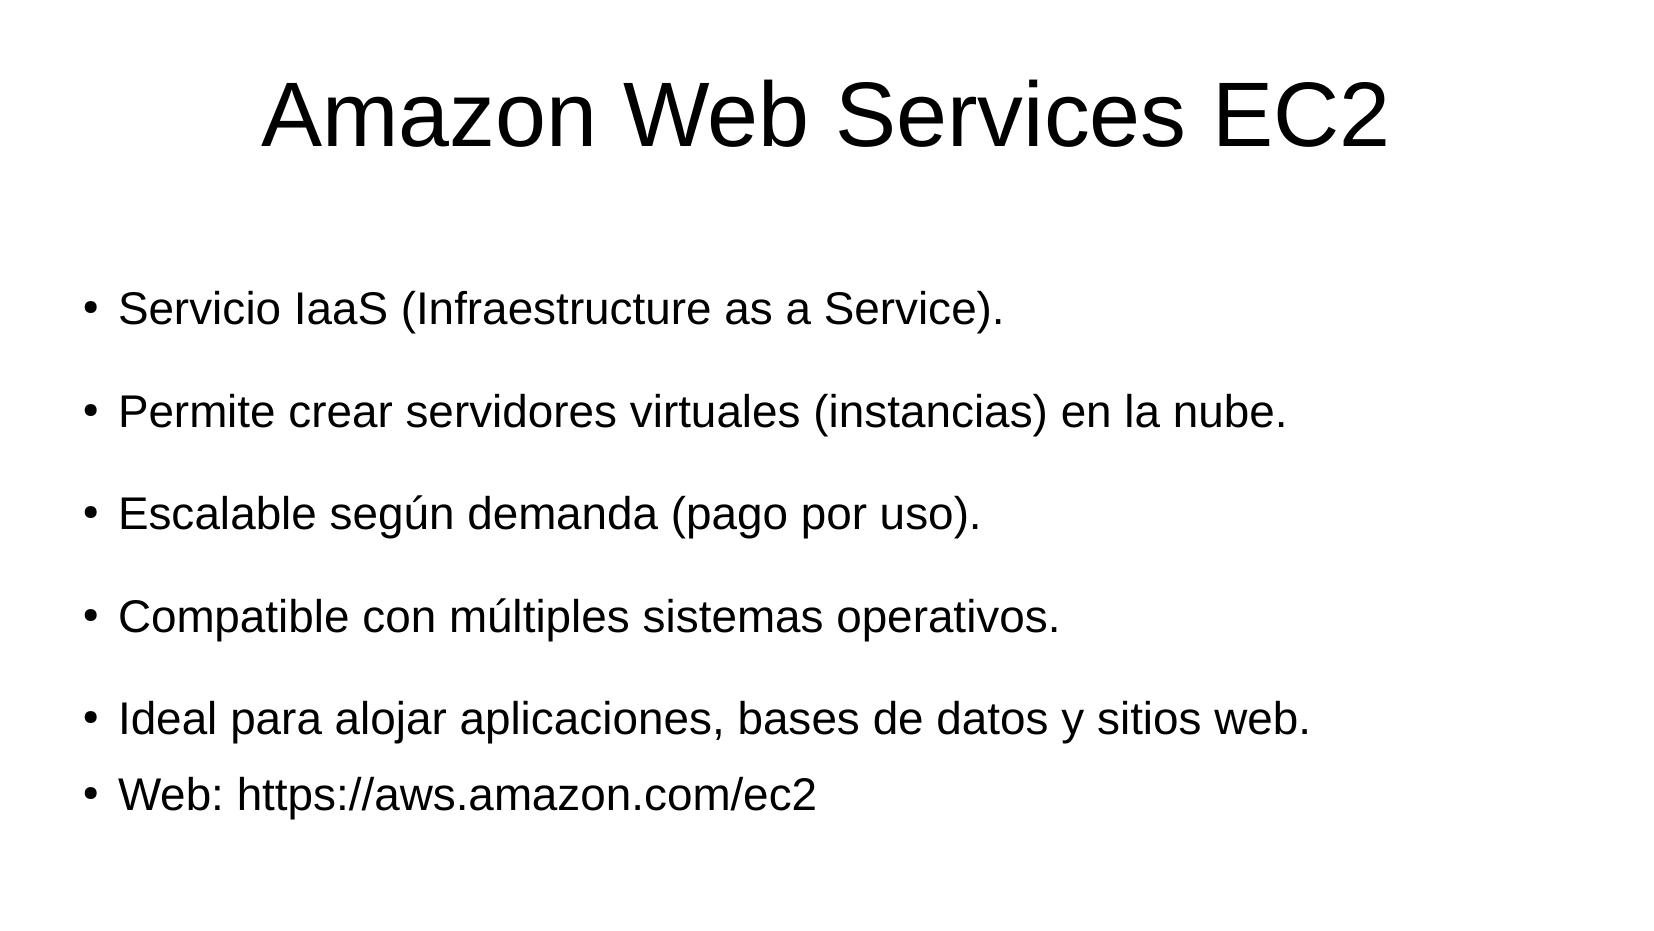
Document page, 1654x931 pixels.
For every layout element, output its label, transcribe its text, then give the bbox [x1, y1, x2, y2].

subtitle Servicio IaaS (Infraestructure as a Service). Permite crear servidores virtuales (instancias) en la nube. Escalable según demanda (pago por uso). Compatible con múltiples sistemas operativos. Ideal para alojar aplicaciones, bases de datos y sitios web. Web: https://aws.amazon.com/ec2 [82, 217, 1571, 886]
title Amazon Web Services EC2 [82, 37, 1571, 193]
